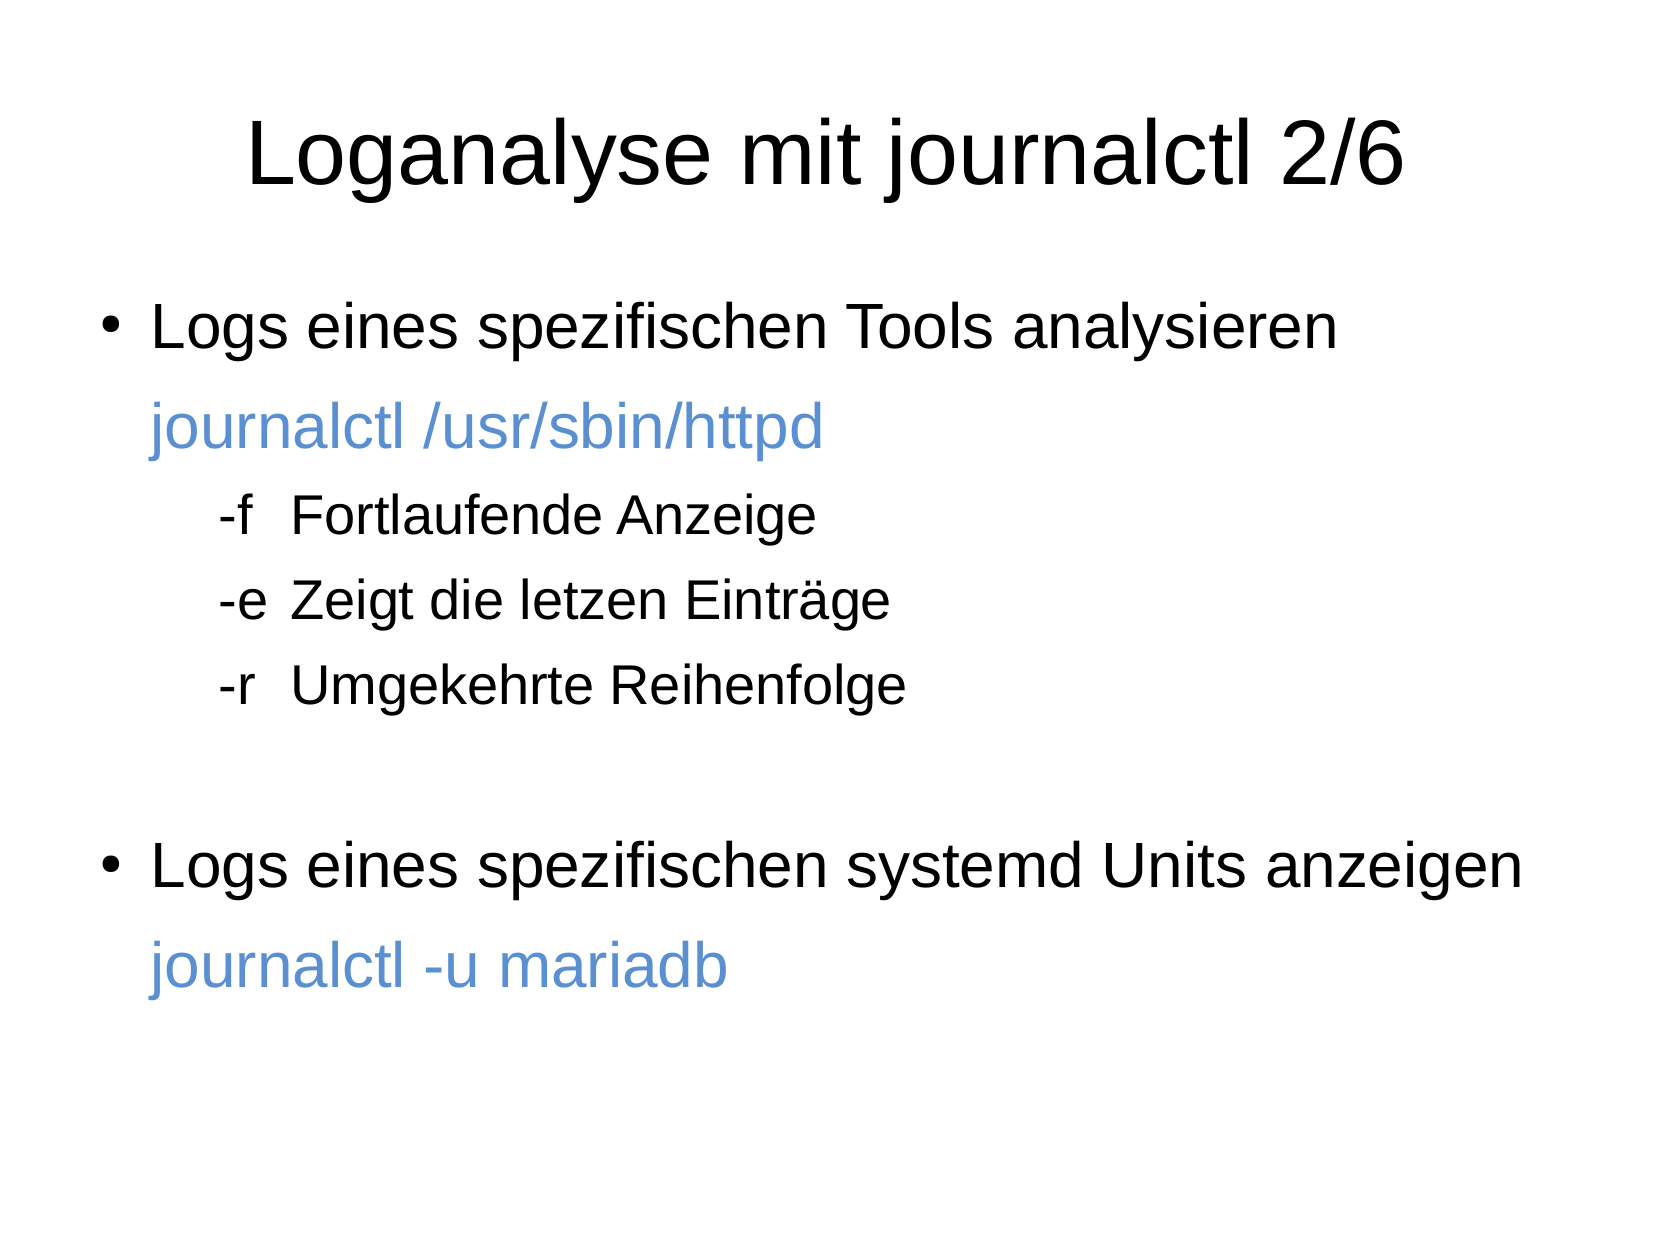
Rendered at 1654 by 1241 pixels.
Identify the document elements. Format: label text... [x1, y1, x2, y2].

list Logs eines spezifischen Tools analysieren journalctl /usr/sbin/httpd -f Fortlaufende Anzeige -e Zeigt die letzen Einträge -r Umgekehrte Reihenfolge Logs eines spezifischen systemd Units anzeigen journalctl -u mariadb [82, 290, 1571, 1010]
title Loganalyse mit journalctl 2/6 [82, 49, 1571, 257]
